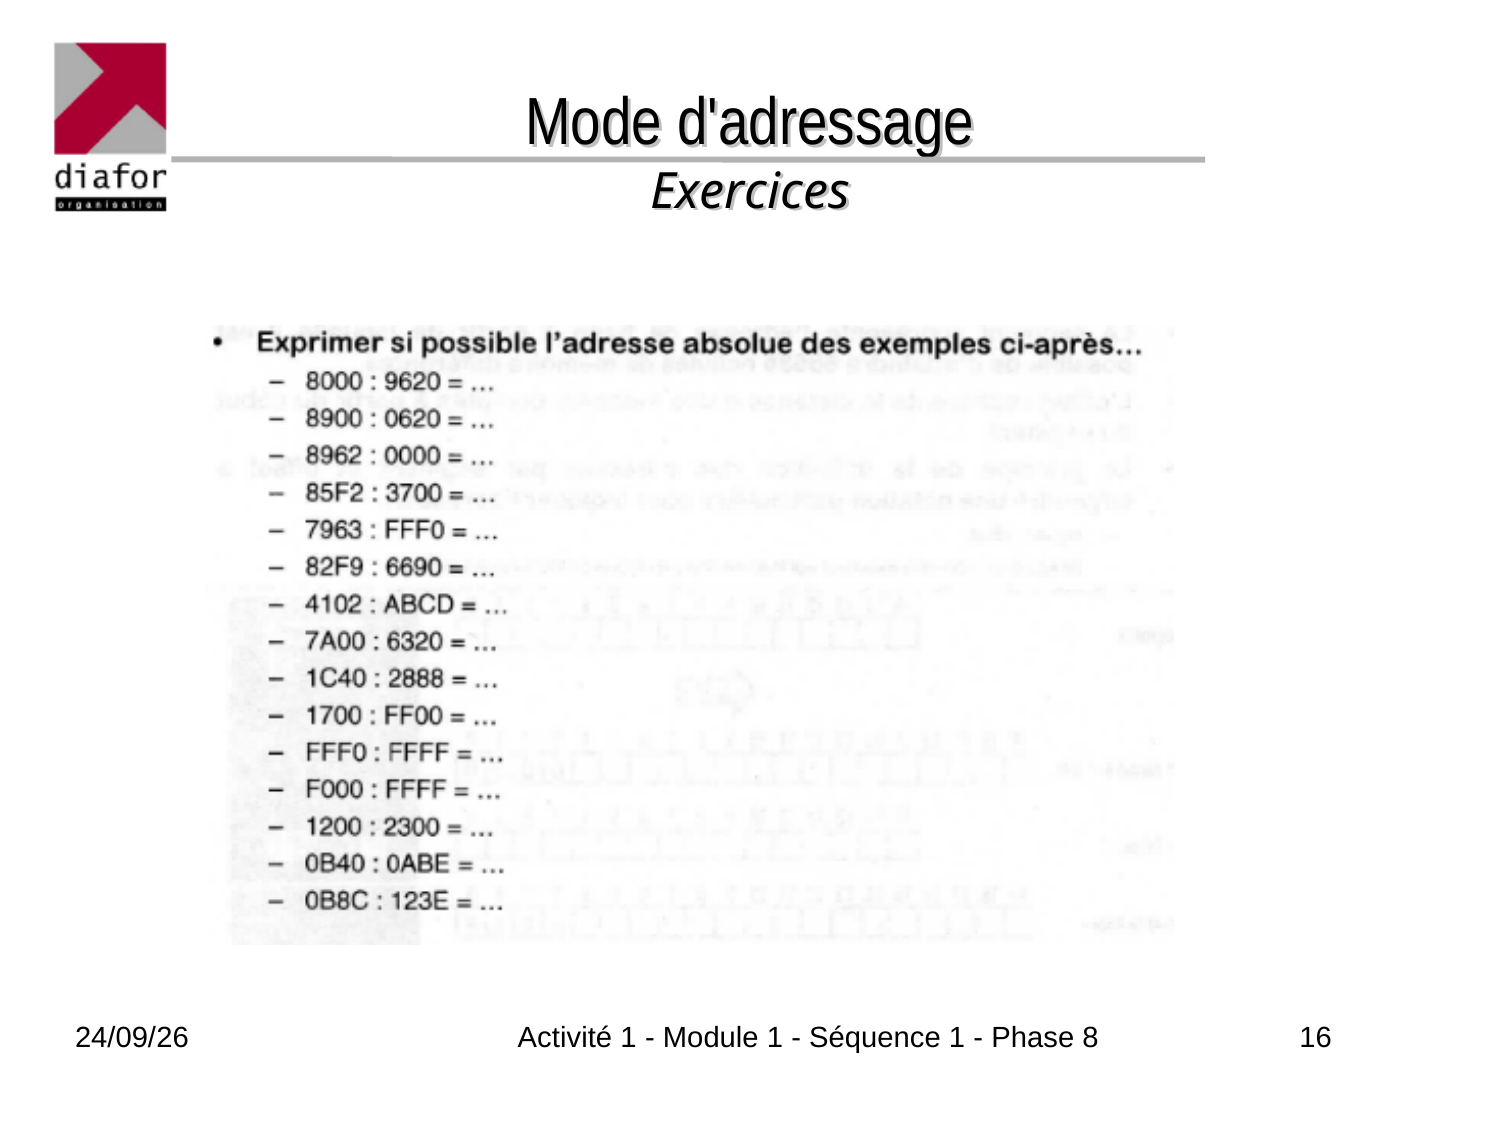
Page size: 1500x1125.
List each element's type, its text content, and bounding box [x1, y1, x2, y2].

text_box [75, 1024, 320, 1096]
title Mode d'adressage Exercices [75, 45, 1426, 250]
text_box Activité 1 - Module 1 - Séquence 1 - Phase 8 [324, 1024, 1293, 1096]
picture [206, 325, 1174, 945]
text_box [1299, 1024, 1419, 1096]
